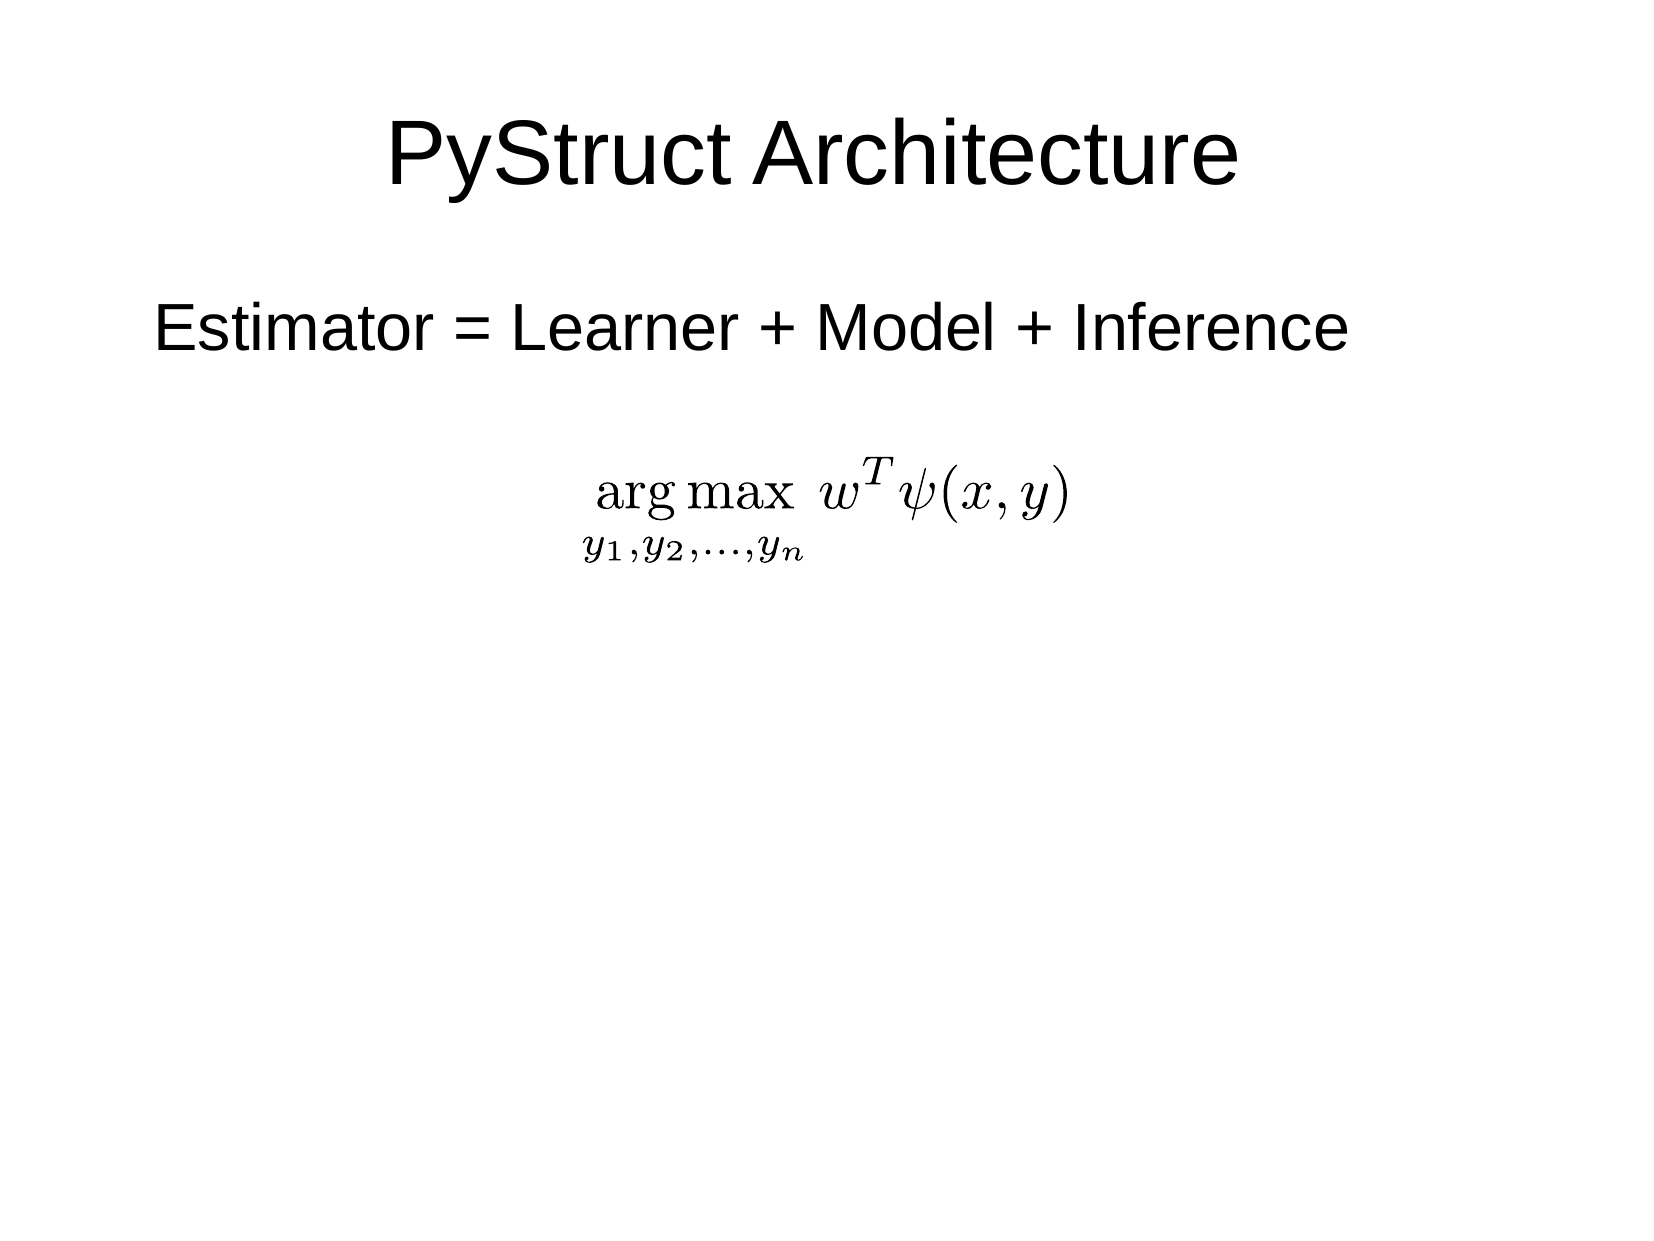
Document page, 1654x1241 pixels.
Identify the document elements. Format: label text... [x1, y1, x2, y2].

title PyStruct Architecture [82, 49, 1571, 257]
text_box [580, 456, 1073, 563]
list Estimator = Learner + Model + Inference [82, 290, 1571, 1010]
